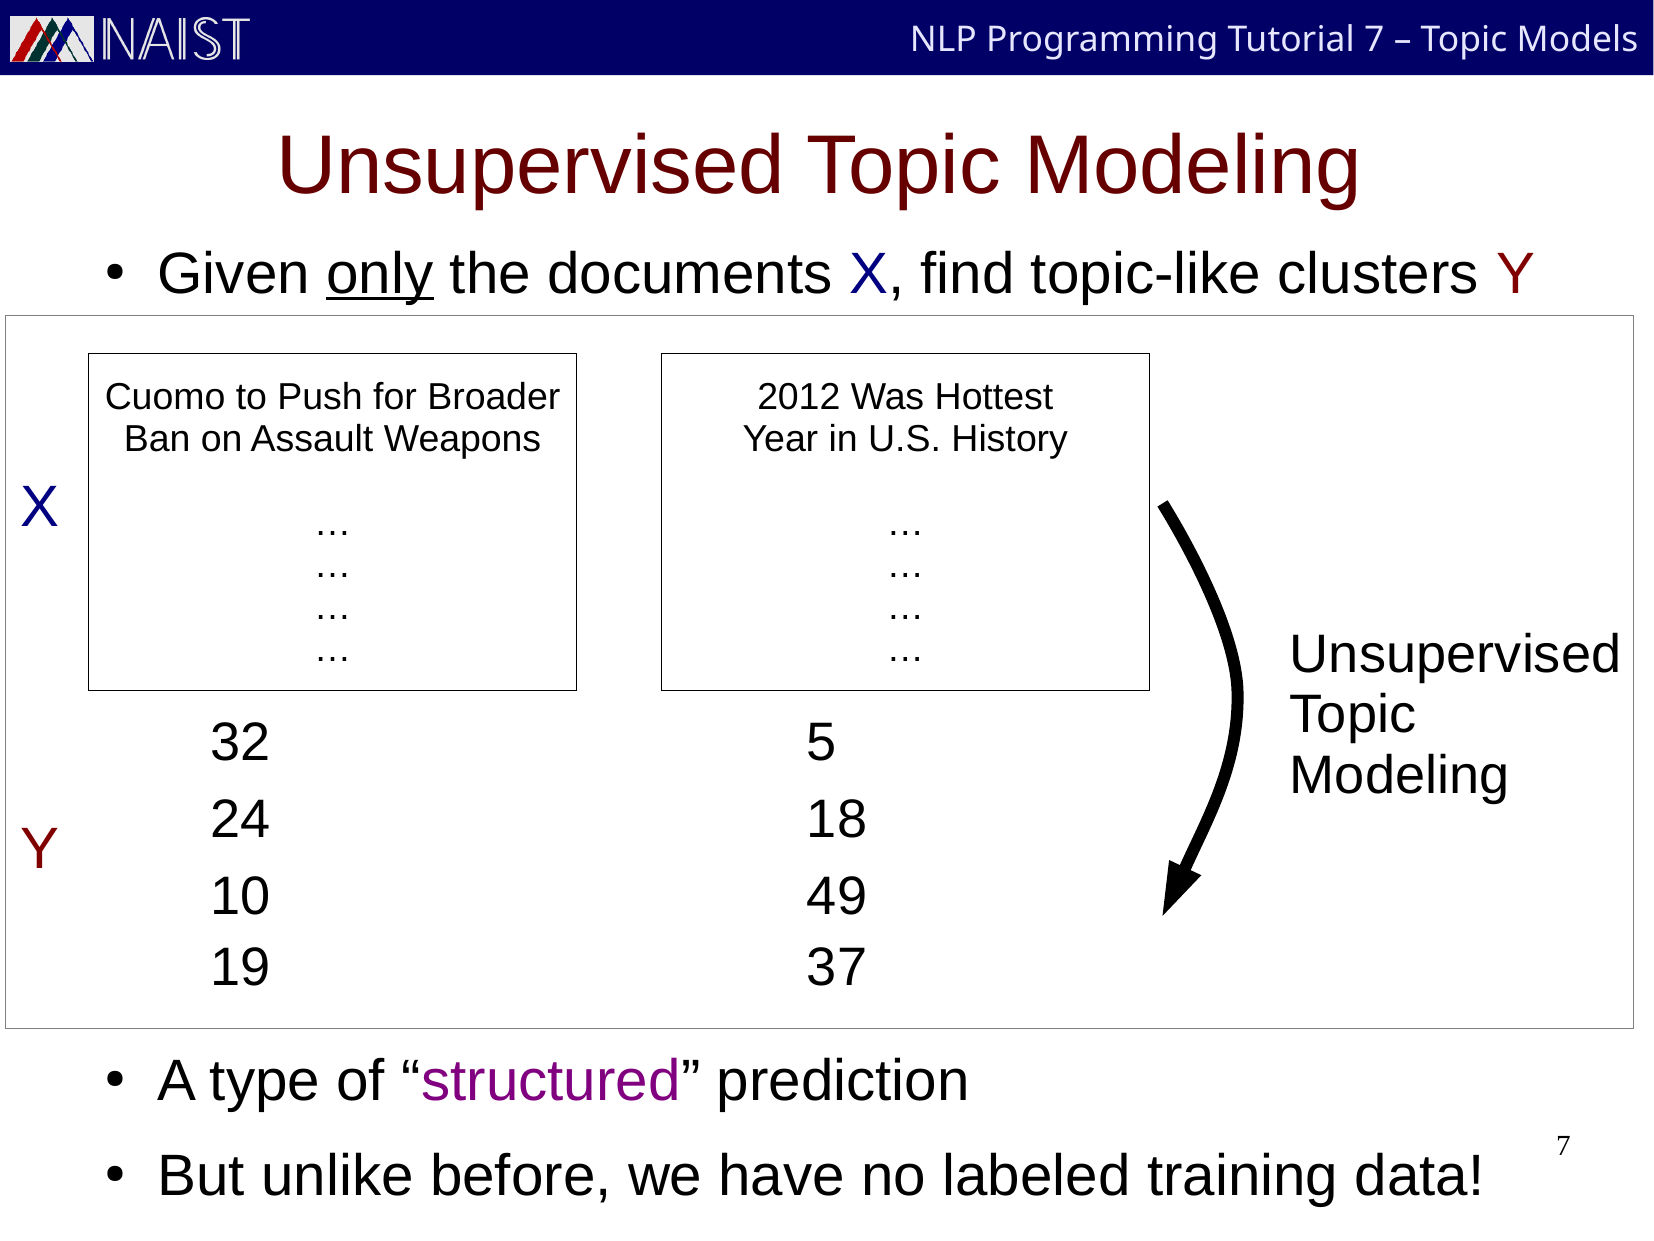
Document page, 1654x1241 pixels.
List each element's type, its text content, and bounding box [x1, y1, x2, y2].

text_box Unsupervised Topic Modeling [1634, 615, 1638, 813]
text_box 2012 Was Hottest Year in U.S. History … … … … [661, 353, 1150, 691]
list Given only the documents X, find topic-like clusters Y A type of “structured” prediction But unlike before, we have no labeled training data! [86, 1029, 1576, 1208]
list Given only the documents X, find topic-like clusters Y A type of “structured” prediction But unlike before, we have no labeled training data! [86, 316, 1576, 1028]
picture [10, 16, 94, 62]
picture [102, 17, 251, 60]
text_box 18 [792, 781, 883, 857]
text_box 49 [792, 858, 883, 928]
text_box 37 [792, 928, 883, 1005]
text_box 5 [792, 704, 852, 780]
text_box Cuomo to Push for Broader Ban on Assault Weapons … … … … [88, 353, 577, 691]
title Unsupervised Topic Modeling [75, 69, 1564, 261]
text_box X [6, 465, 75, 546]
text_box 24 [195, 781, 286, 857]
text_box Y [6, 808, 75, 889]
text_box Unsupervised Topic Modeling [1275, 615, 1633, 813]
text_box 32 [195, 704, 286, 780]
list Given only the documents X, find topic-like clusters Y A type of “structured” prediction But unlike before, we have no labeled training data! [86, 240, 1576, 315]
text_box 19 [195, 928, 286, 1005]
text_box 10 [195, 858, 286, 928]
